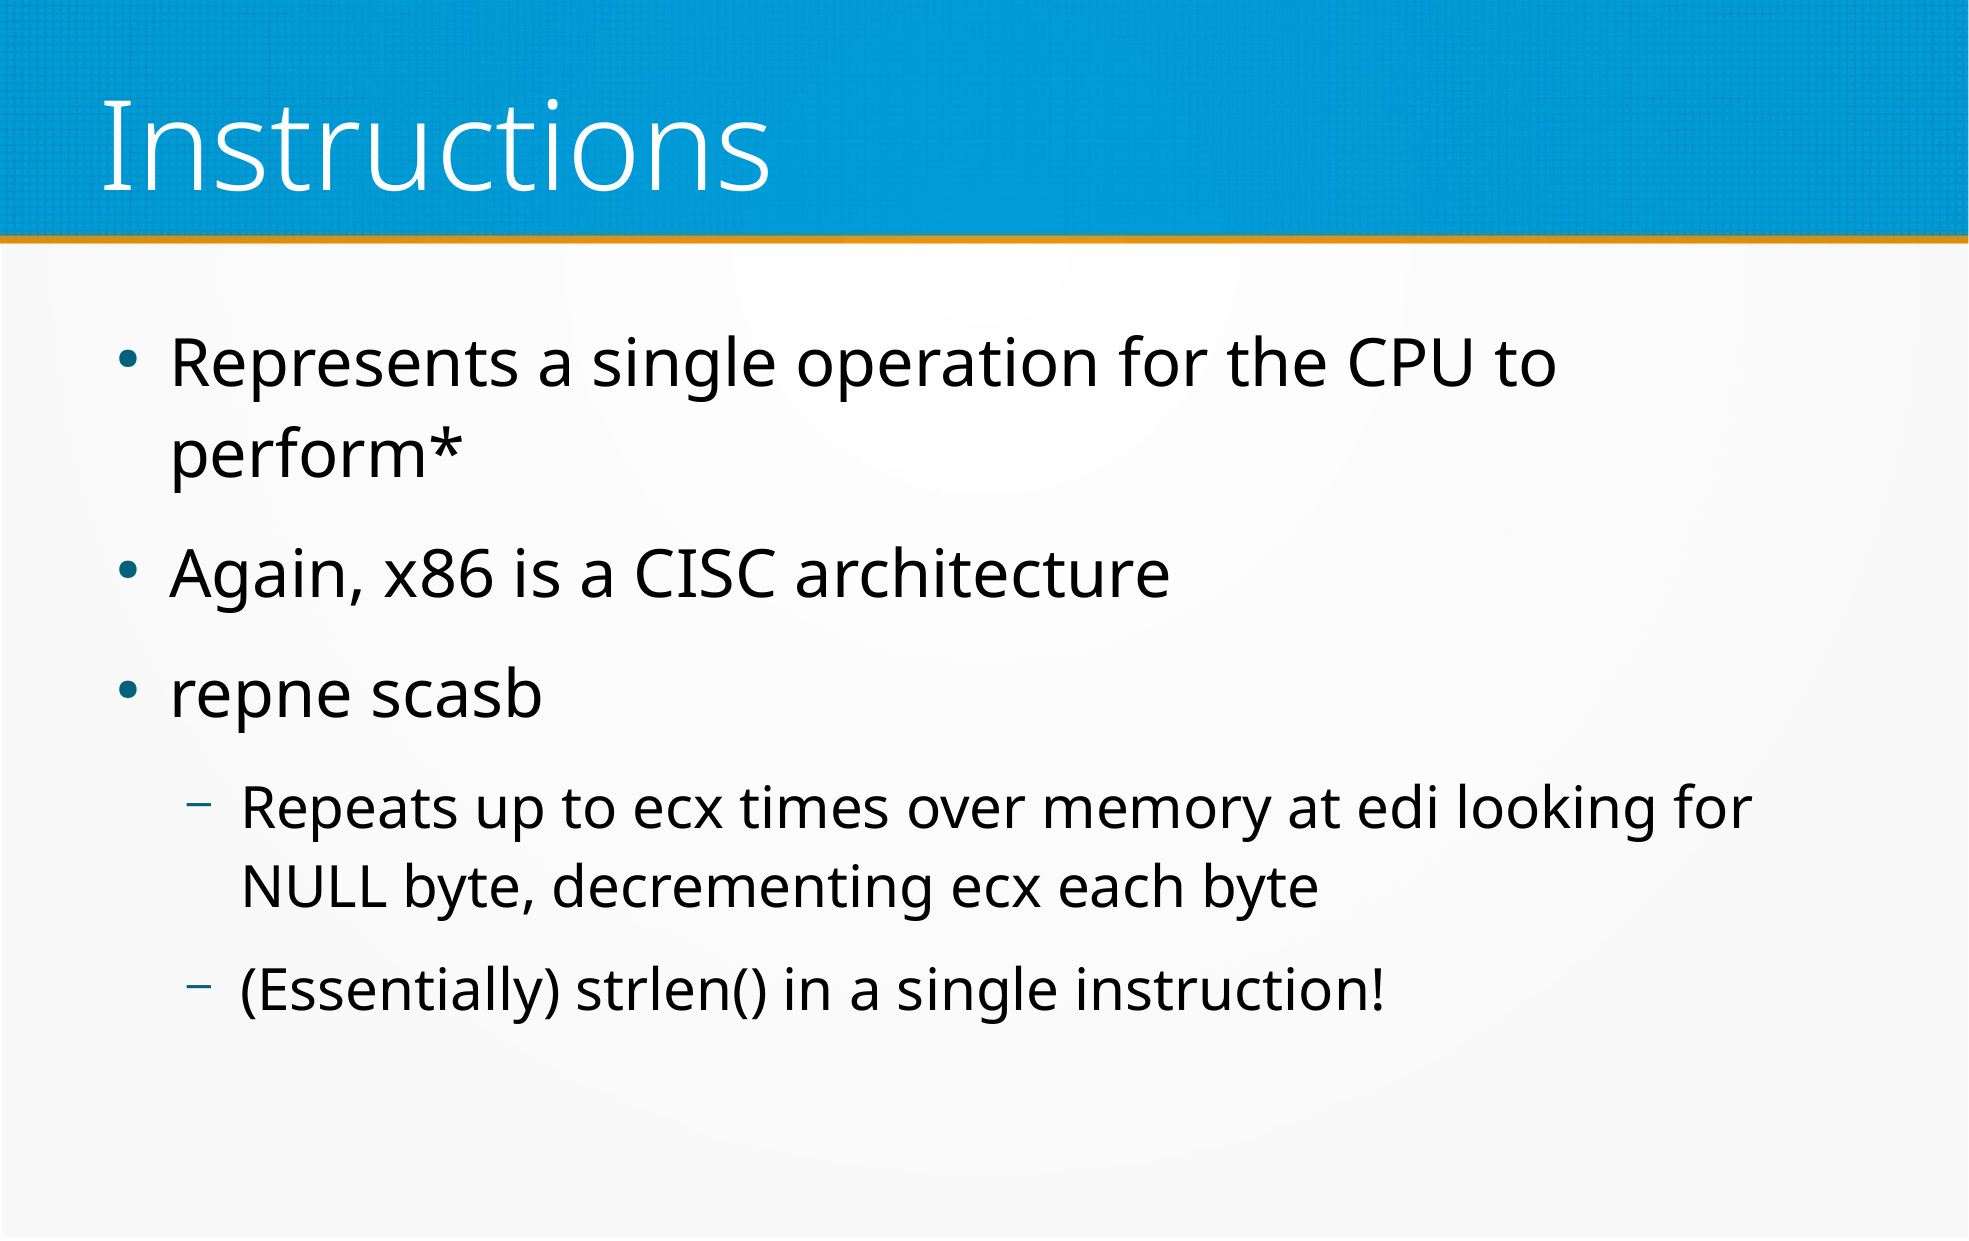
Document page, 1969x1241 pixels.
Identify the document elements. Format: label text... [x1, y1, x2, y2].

picture [0, 233, 1969, 1241]
title Instructions [98, 19, 1870, 227]
list Represents a single operation for the CPU to perform* Again, x86 is a CISC architecture repne scasb Repeats up to ecx times over memory at edi looking for NULL byte, decrementing ecx each byte (Essentially) strlen() in a single instruction! [98, 315, 1861, 1081]
